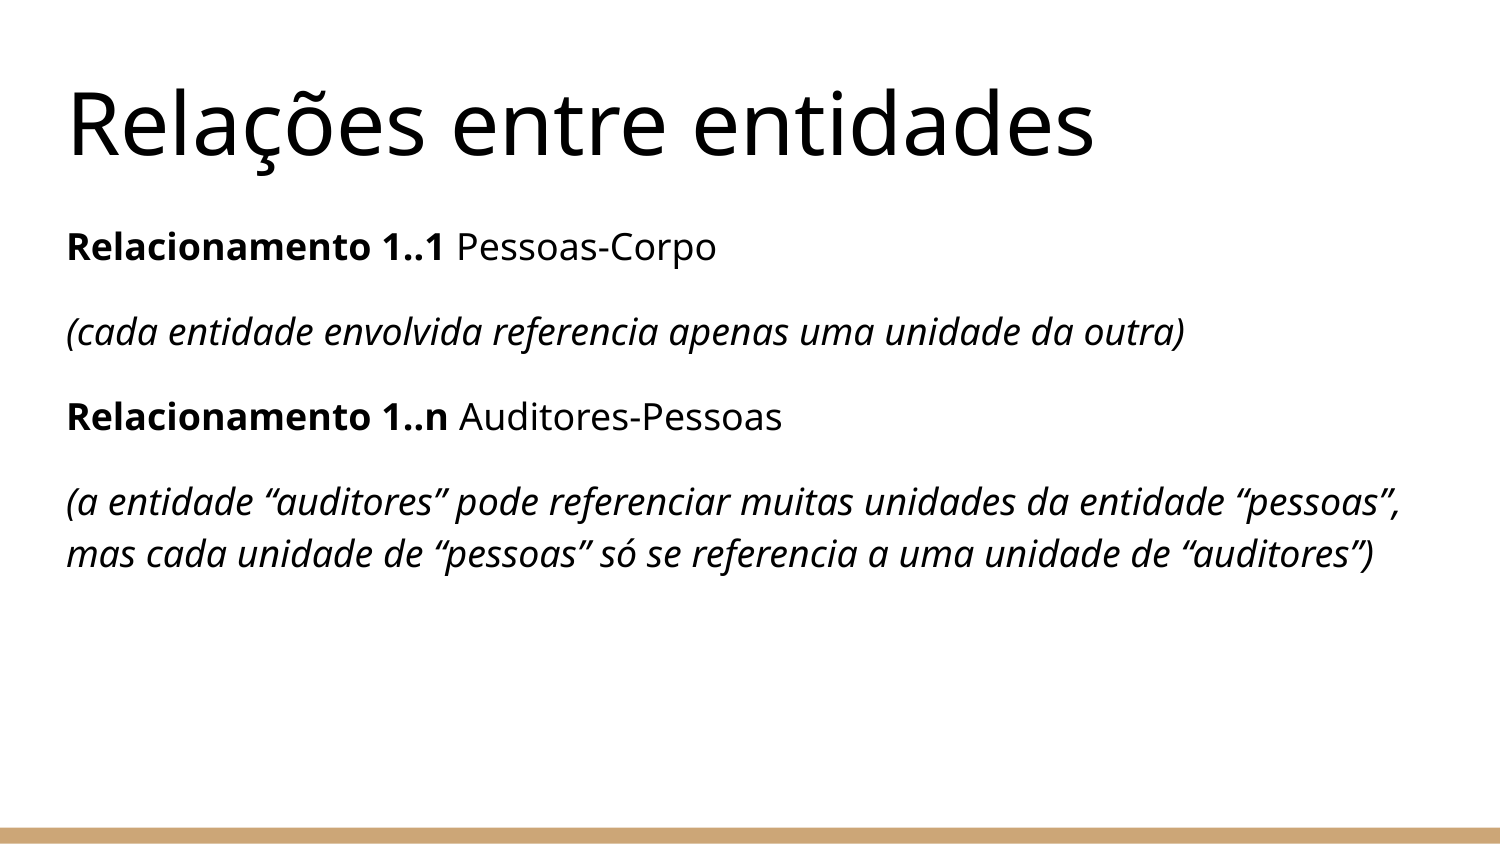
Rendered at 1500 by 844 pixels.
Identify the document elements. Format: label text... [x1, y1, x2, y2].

list Relacionamento 1..1 Pessoas-Corpo (cada entidade envolvida referencia apenas uma unidade da outra) Relacionamento 1..n Auditores-Pessoas (a entidade “auditores” pode referenciar muitas unidades da entidade “pessoas”, mas cada unidade de “pessoas” só se referencia a uma unidade de “auditores”) [51, 200, 1449, 752]
title Relações entre entidades [51, 51, 1449, 189]
